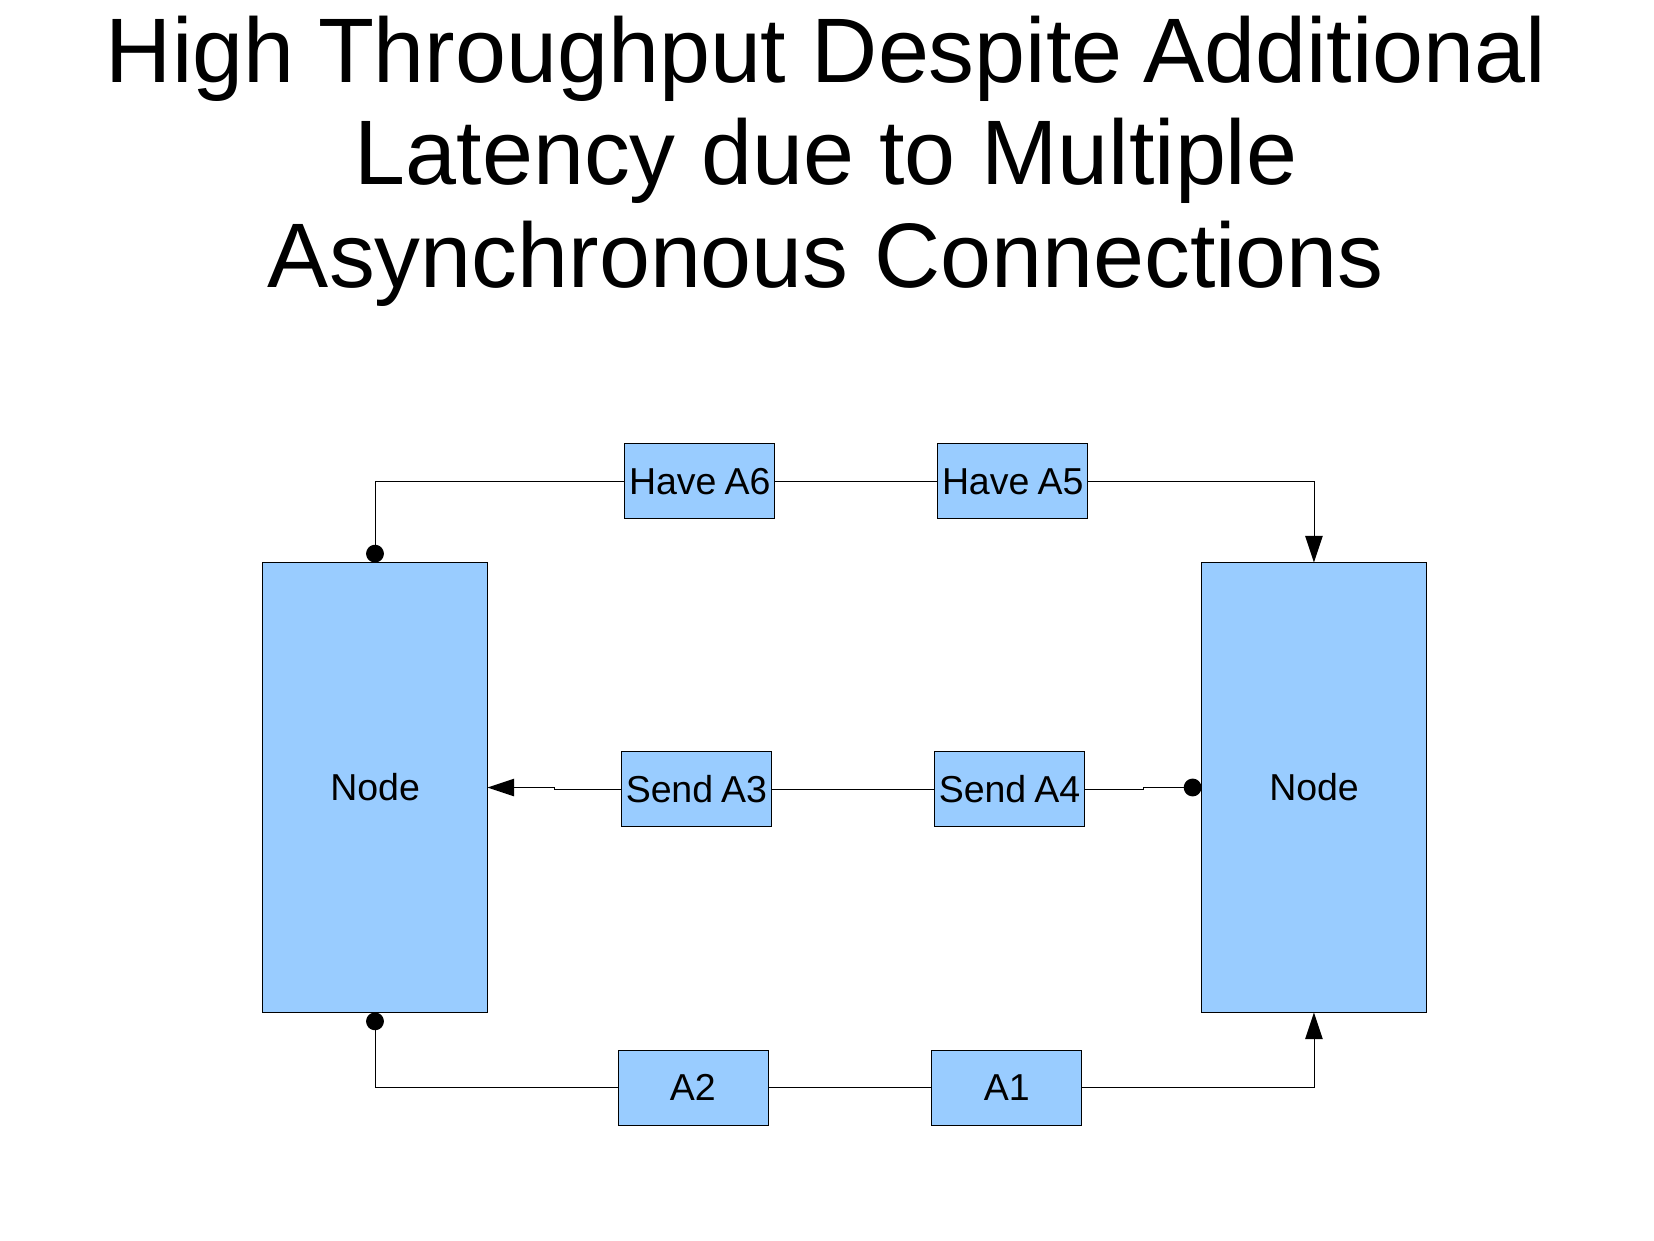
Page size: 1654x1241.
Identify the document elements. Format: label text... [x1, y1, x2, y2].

text_box Have A6 [624, 443, 775, 519]
text_box A1 [931, 1050, 1082, 1126]
text_box Send A3 [621, 751, 772, 827]
text_box Node [262, 562, 488, 1013]
text_box A2 [618, 1050, 769, 1126]
text_box Have A5 [937, 443, 1088, 519]
text_box Node [1201, 562, 1427, 1013]
title High Throughput Despite Additional Latency due to Multiple Asynchronous Connections [82, 0, 1571, 307]
text_box Send A4 [934, 751, 1085, 827]
